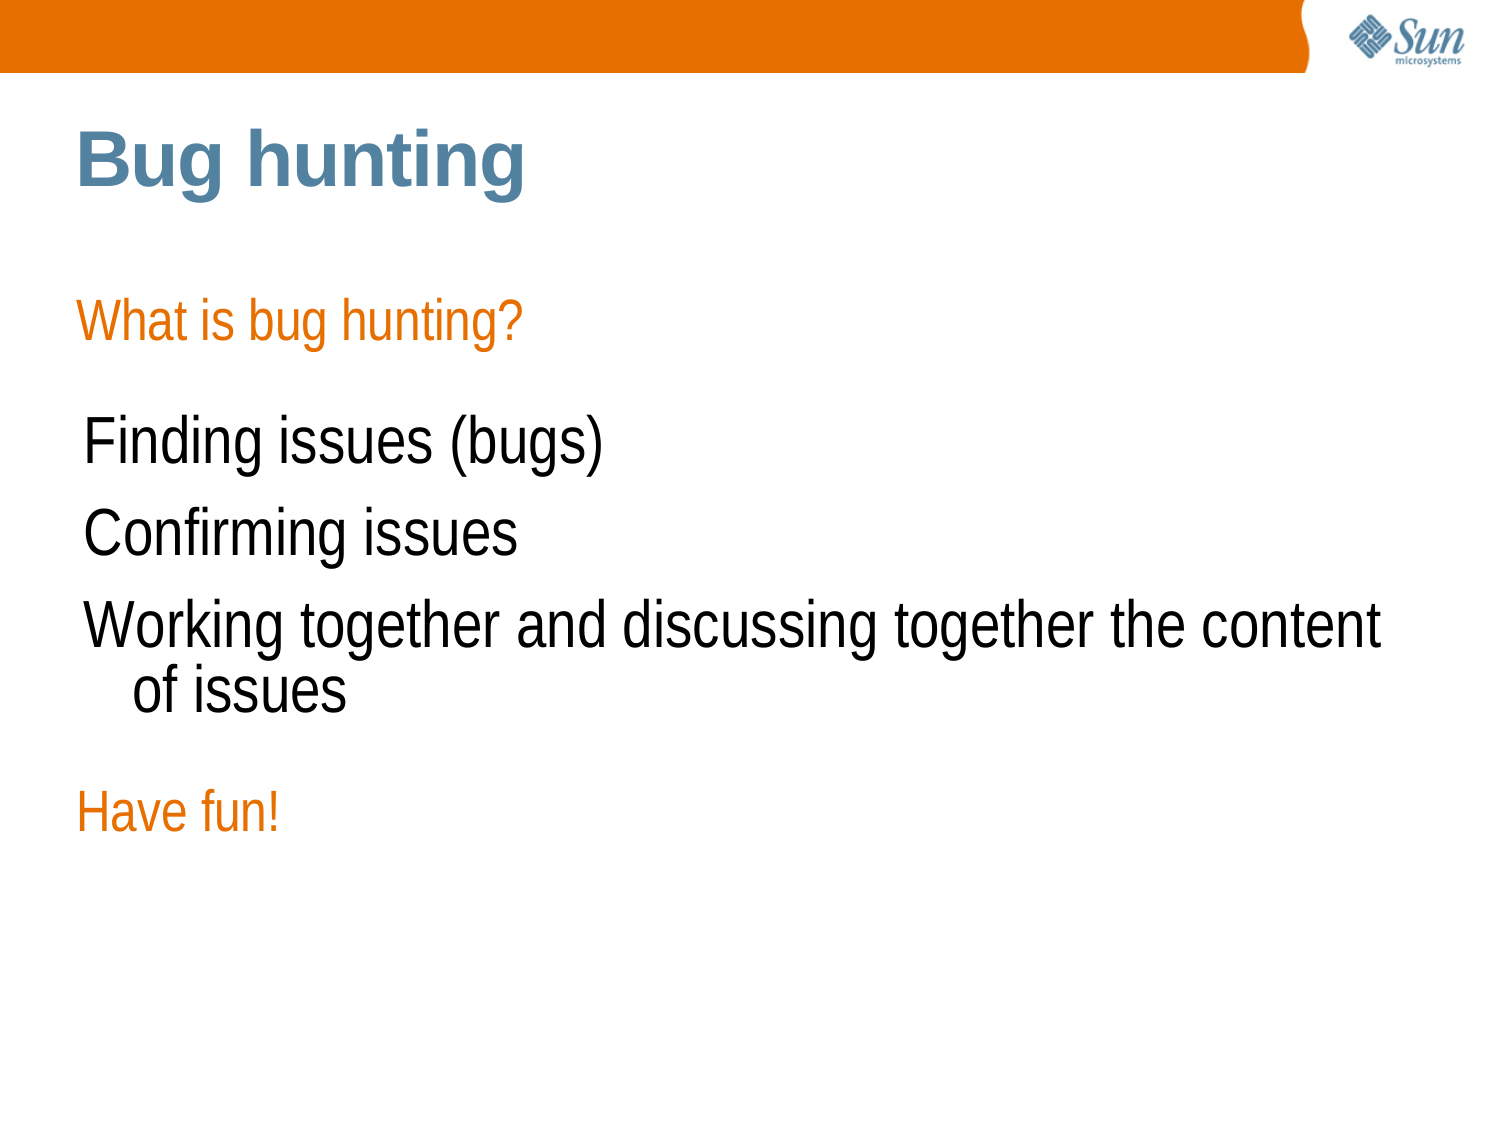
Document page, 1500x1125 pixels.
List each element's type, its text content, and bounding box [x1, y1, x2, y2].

text_box What is bug hunting? [76, 295, 1344, 368]
picture [0, 0, 1500, 73]
title Bug hunting [75, 123, 1437, 227]
text_box Have fun! [76, 785, 1345, 859]
list Finding issues (bugs) Confirming issues Working together and discussing together the content of issues [64, 411, 1401, 978]
